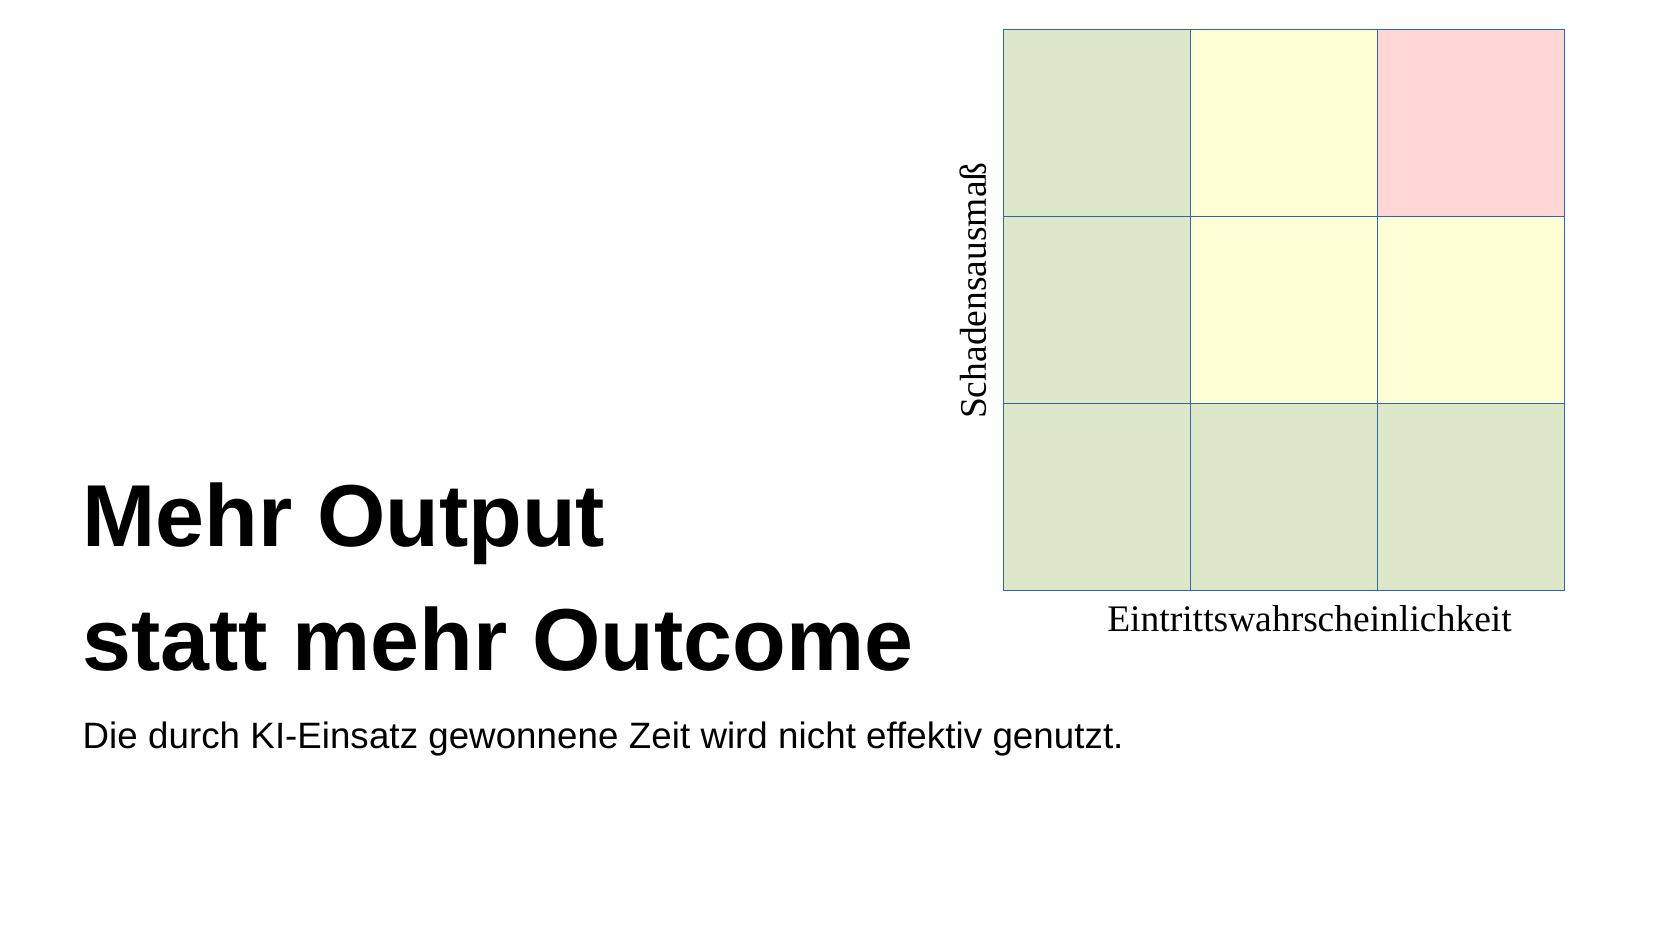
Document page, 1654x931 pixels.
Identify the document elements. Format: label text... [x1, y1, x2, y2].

list Mehr Output statt mehr Outcome Die durch KI-Einsatz gewonnene Zeit wird nicht effektiv genutzt. [82, 217, 1571, 758]
text_box [1003, 29, 1565, 591]
text_box Eintrittswahrscheinlichkeit [1092, 590, 1527, 647]
text_box Schadensausmaß [944, 147, 1002, 434]
